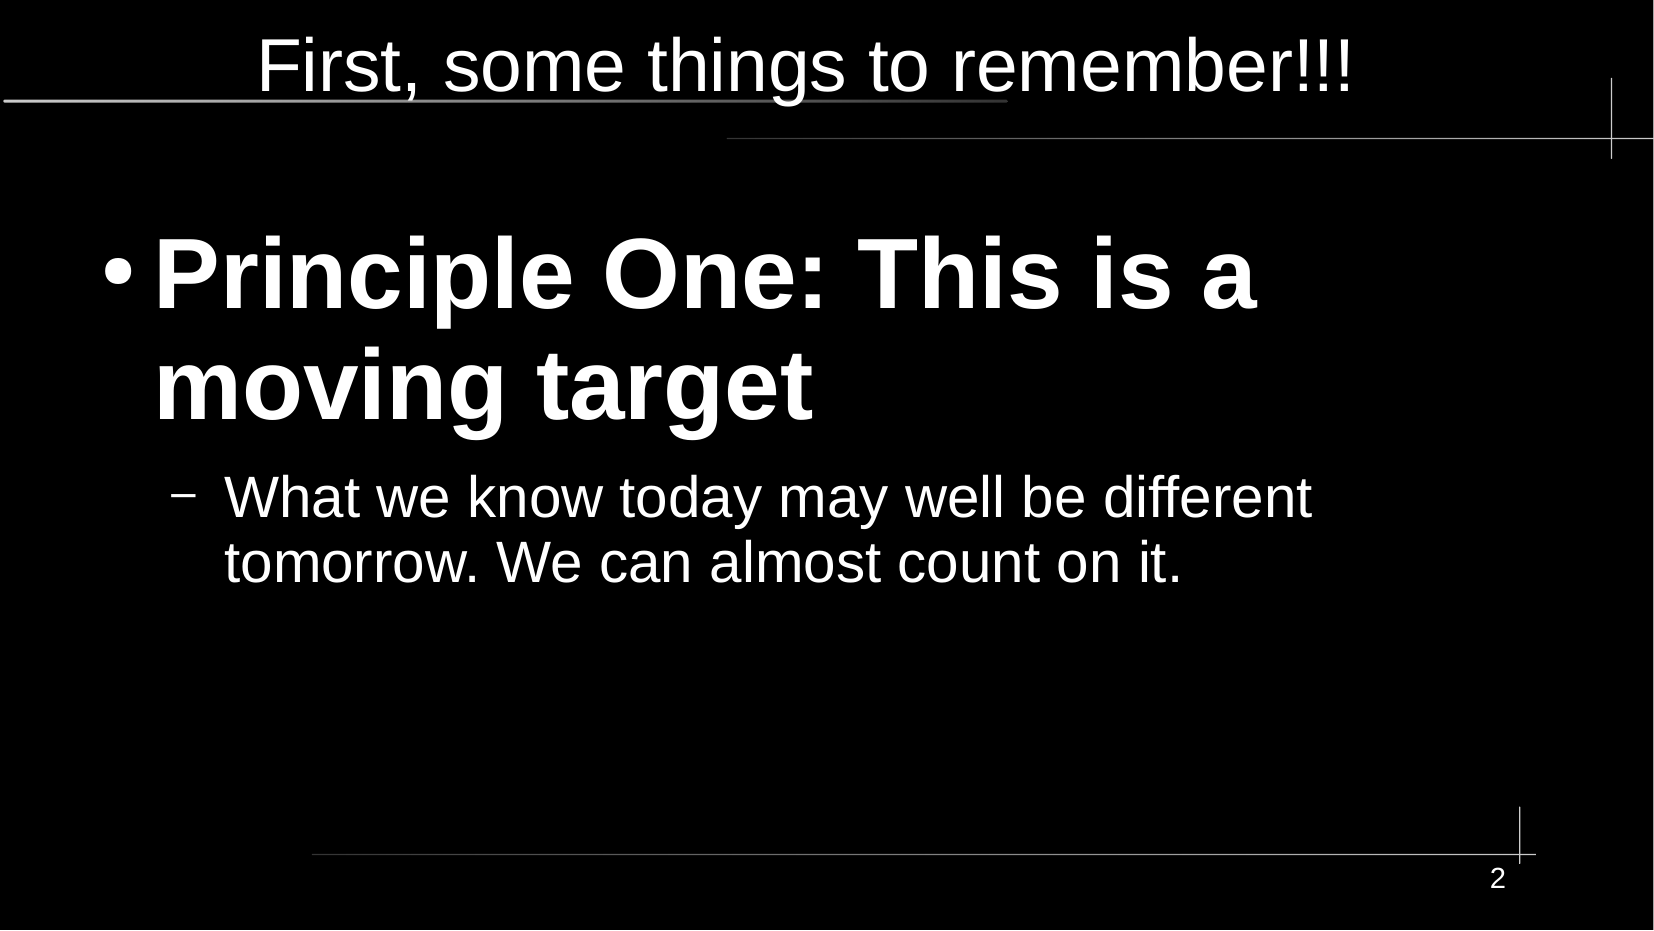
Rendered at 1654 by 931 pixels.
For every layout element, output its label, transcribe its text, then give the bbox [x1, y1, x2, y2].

list Principle One: This is a moving target What we know today may well be different tomorrow. We can almost count on it. [82, 217, 1571, 758]
title First, some things to remember!!! [23, 11, 1589, 119]
